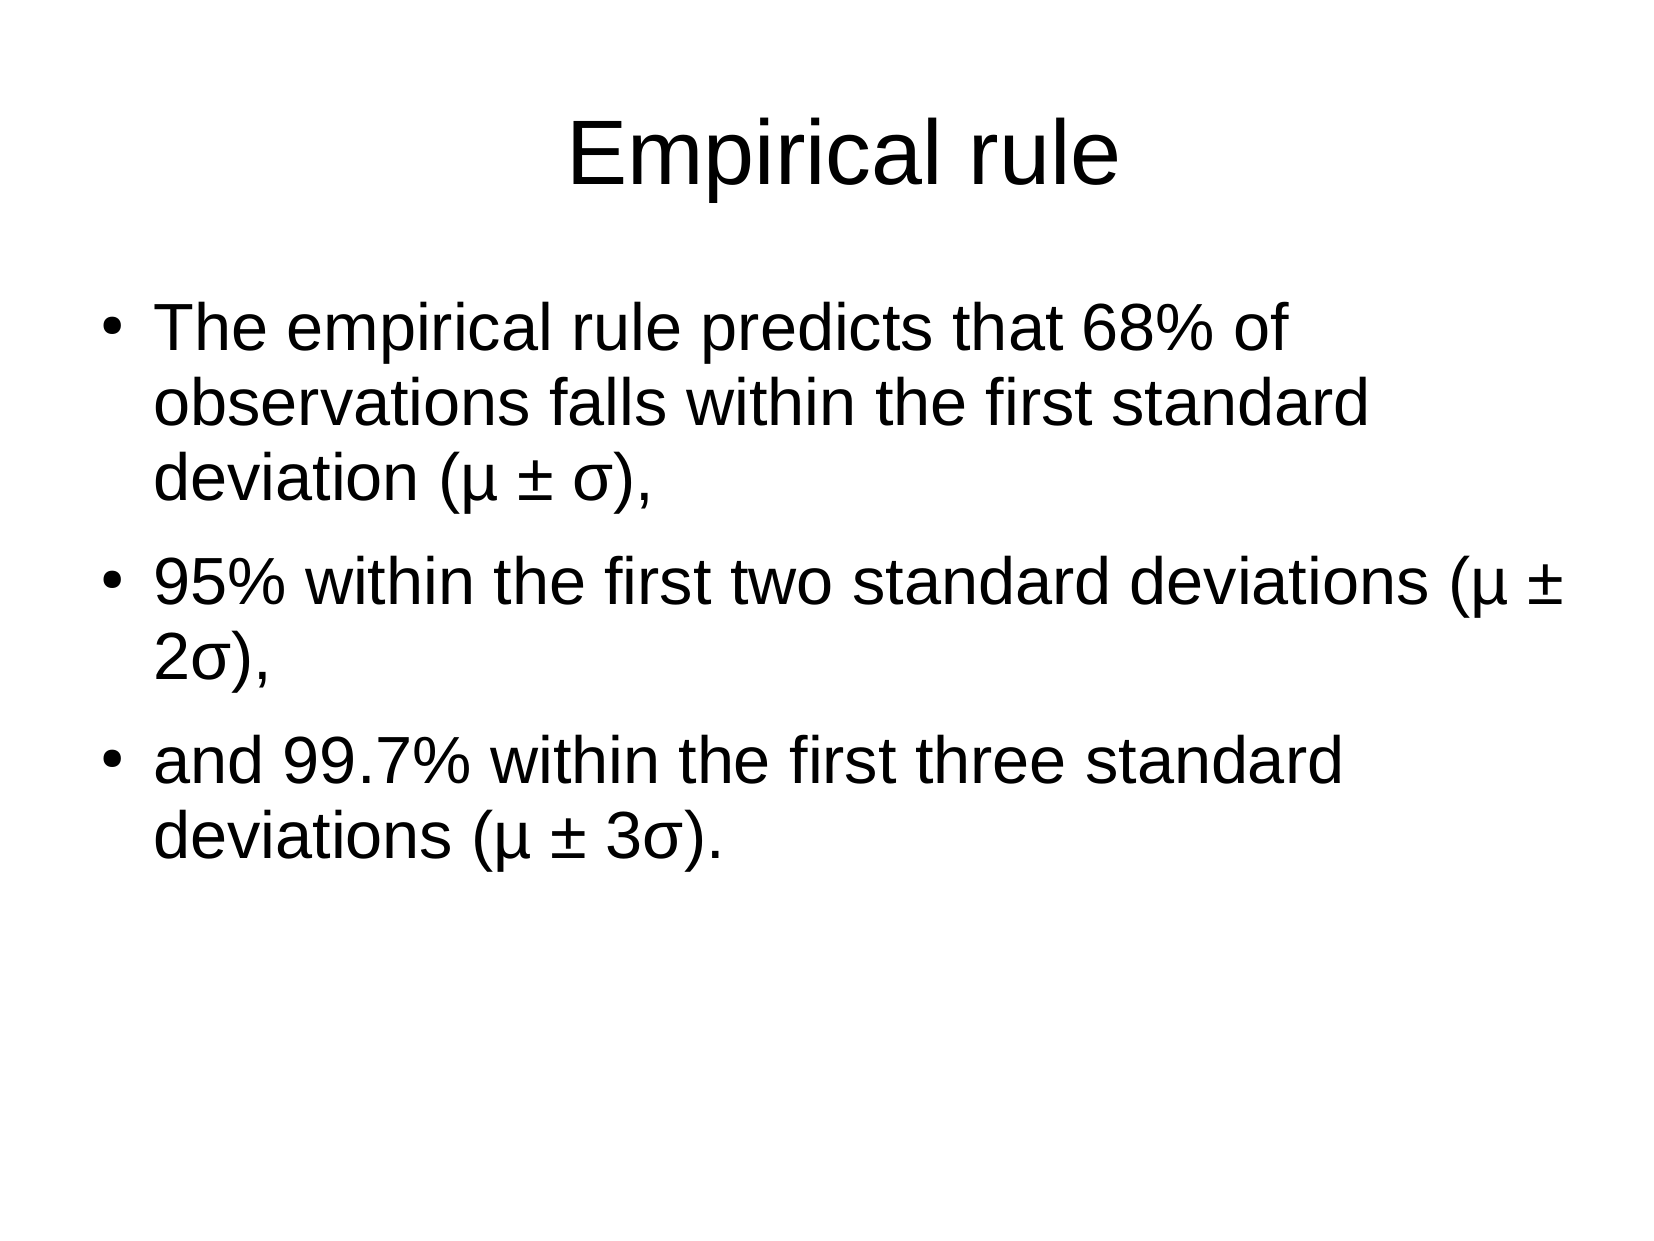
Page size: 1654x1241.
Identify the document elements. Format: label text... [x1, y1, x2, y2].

list The empirical rule predicts that 68% of observations falls within the first standard deviation (µ ± σ), 95% within the first two standard deviations (µ ± 2σ), and 99.7% within the first three standard deviations (µ ± 3σ). [82, 290, 1571, 1010]
title Empirical rule [82, 49, 1571, 257]
